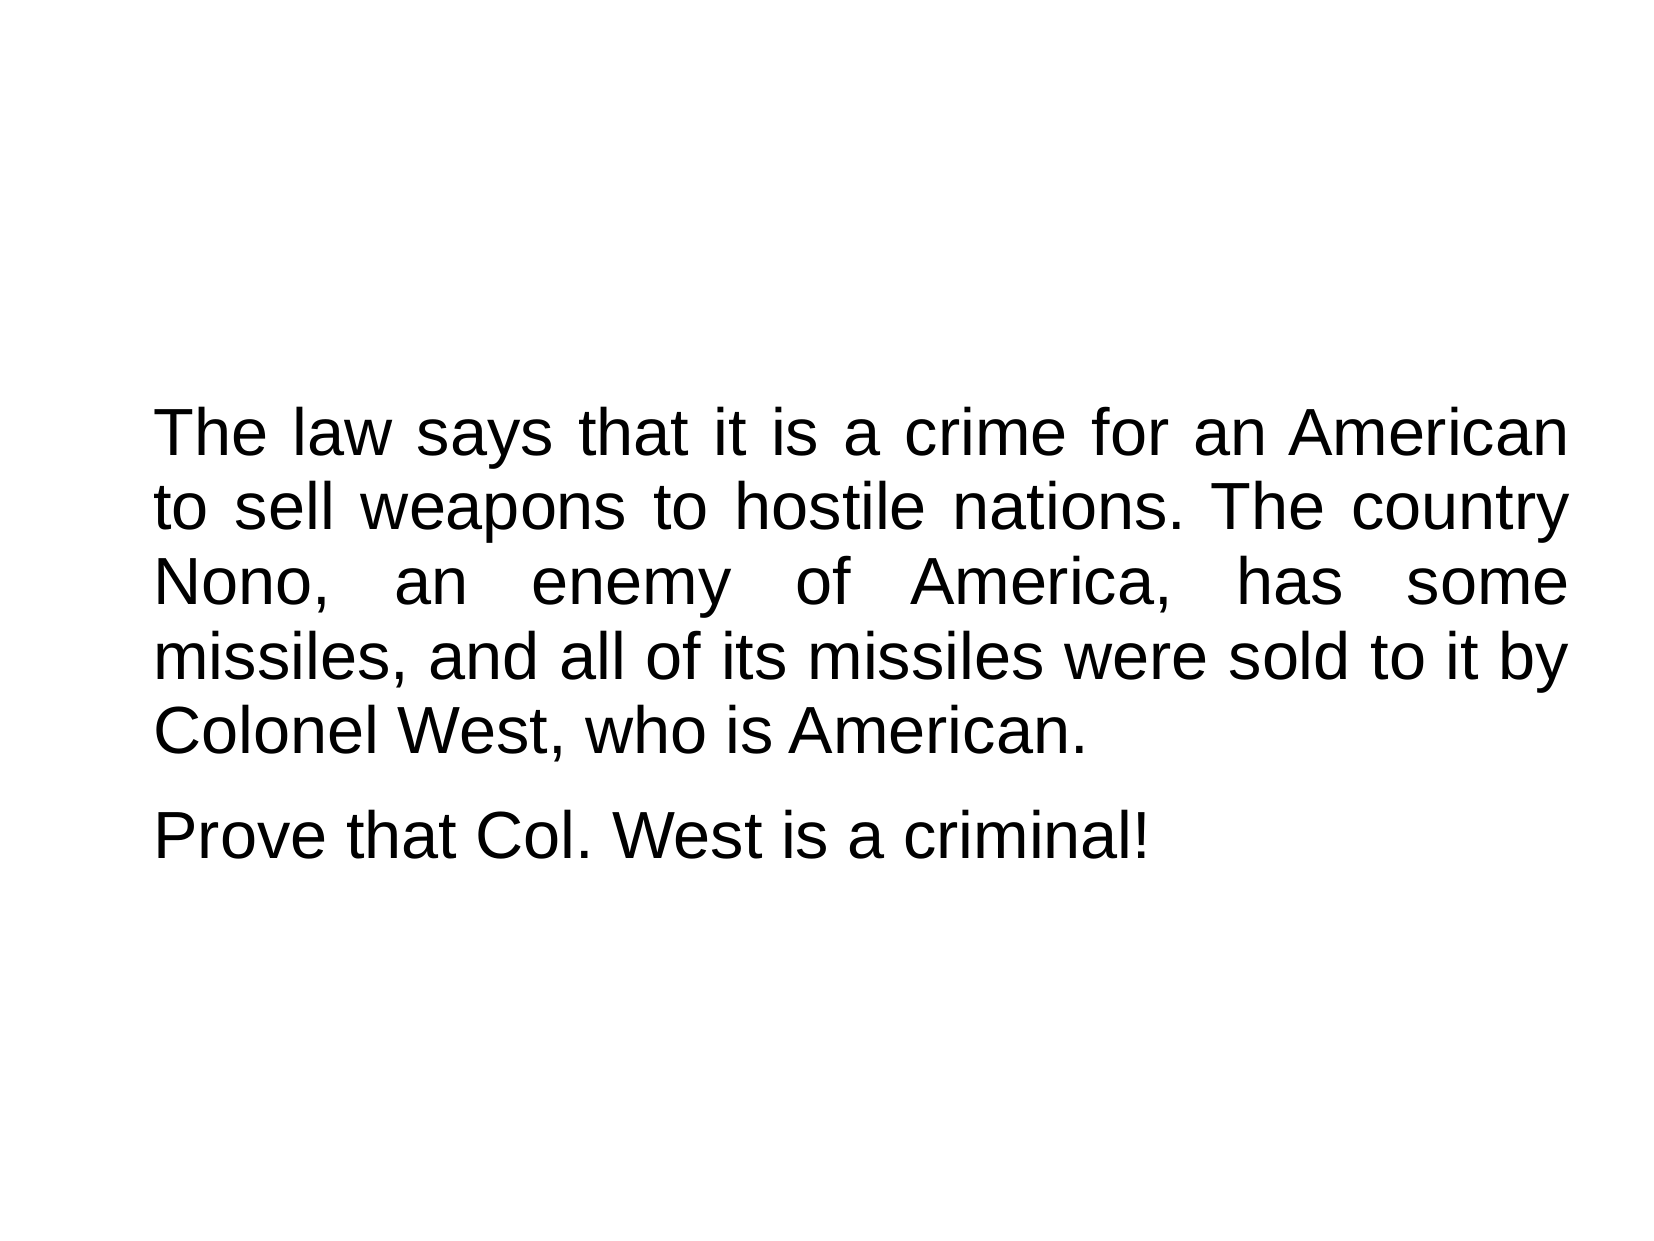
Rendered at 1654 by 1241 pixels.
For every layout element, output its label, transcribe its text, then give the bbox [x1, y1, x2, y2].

list The law says that it is a crime for an American to sell weapons to hostile nations. The country Nono, an enemy of America, has some missiles, and all of its missiles were sold to it by Colonel West, who is American. Prove that Col. West is a criminal! [82, 290, 1571, 1010]
